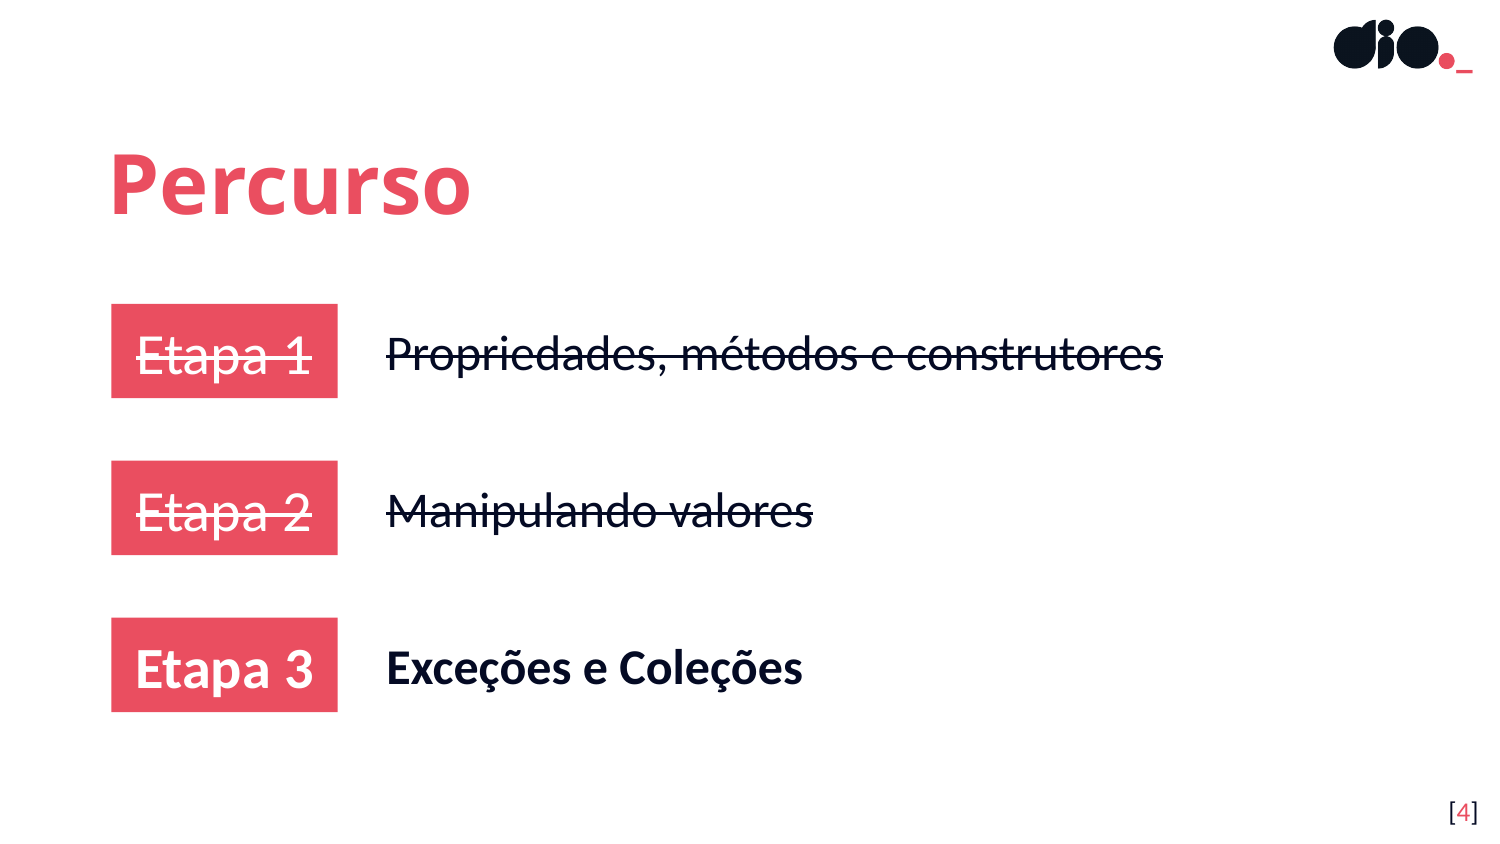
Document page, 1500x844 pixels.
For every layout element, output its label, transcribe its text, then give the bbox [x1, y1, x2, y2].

text_box Exceções e Coleções [371, 627, 1384, 703]
text_box Etapa 1 [111, 303, 338, 399]
text_box Etapa 3 [111, 617, 338, 713]
text_box Percurso [92, 104, 1309, 243]
picture [1333, 19, 1473, 74]
text_box Manipulando valores [371, 470, 1437, 546]
text_box Propriedades, métodos e construtores [371, 313, 1384, 389]
text_box Etapa 2 [111, 460, 338, 556]
slide_number [<number>] [1403, 779, 1494, 844]
